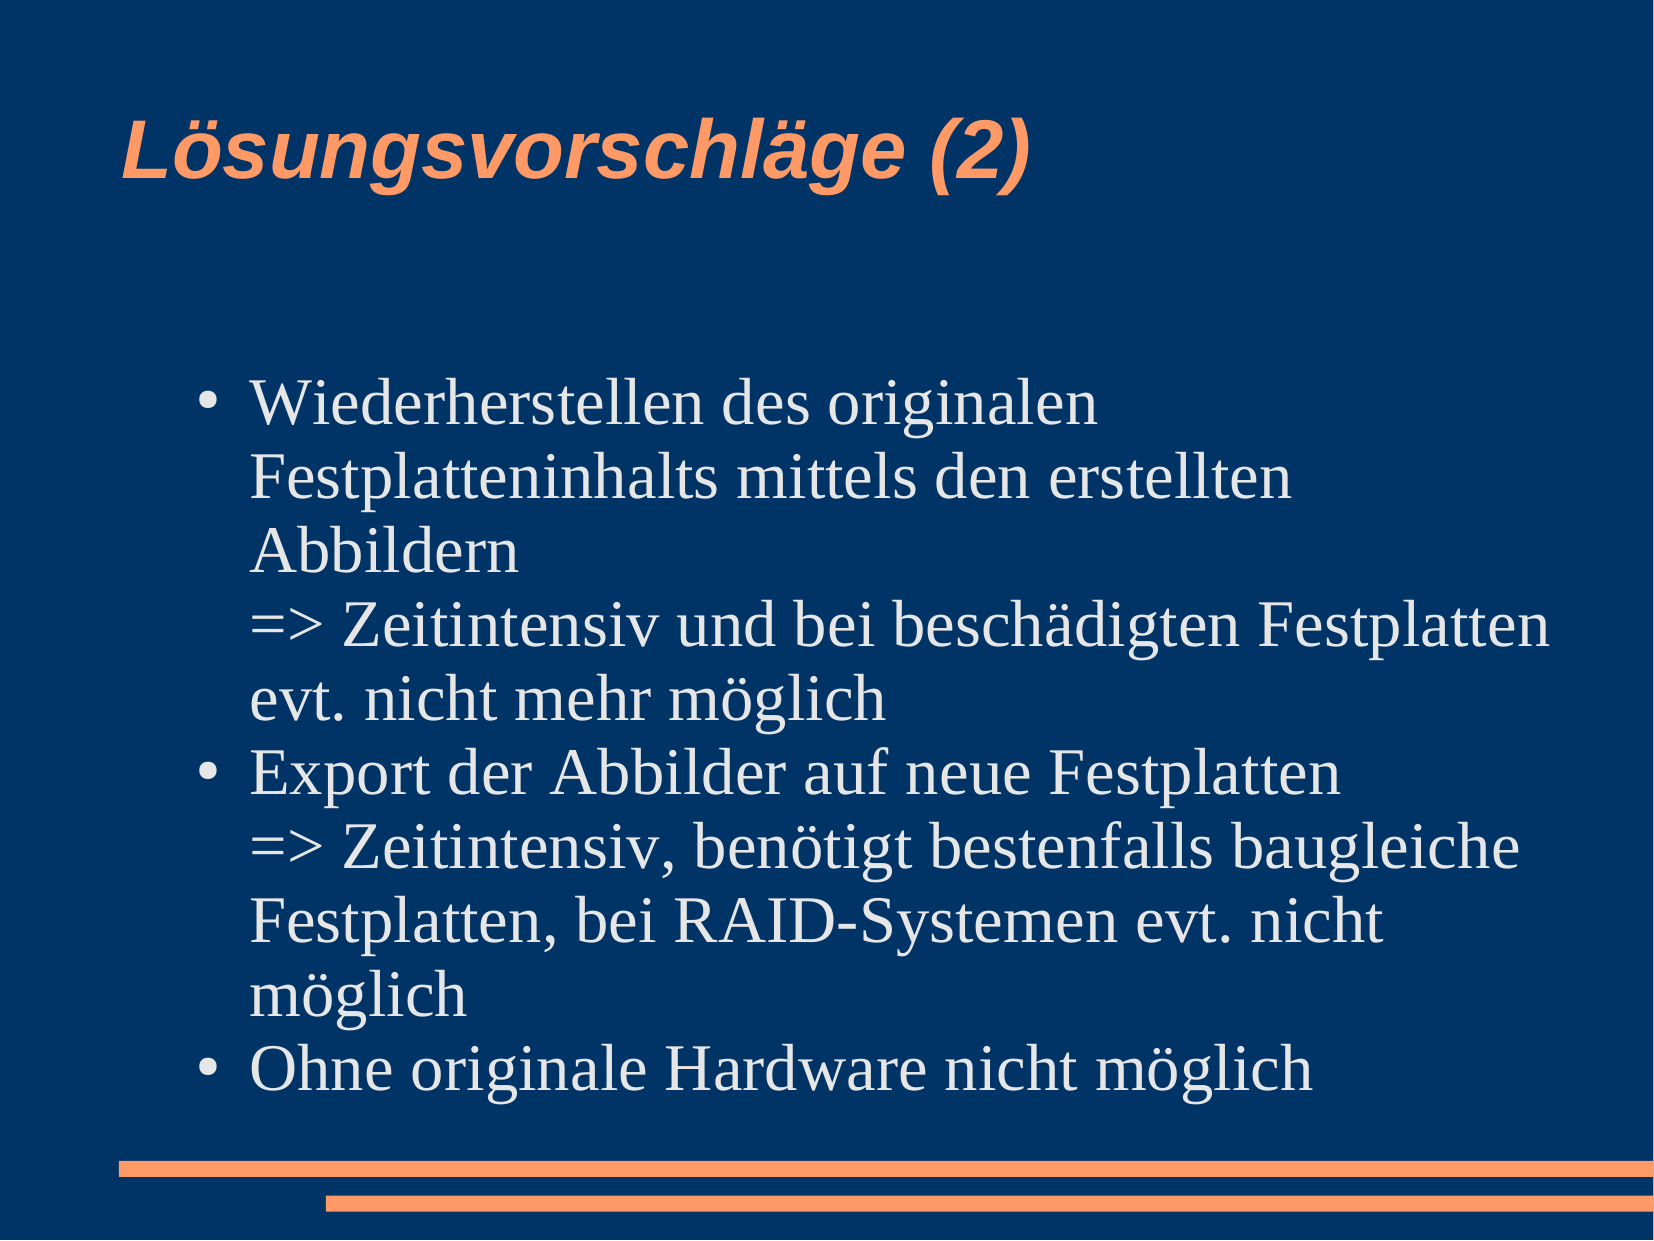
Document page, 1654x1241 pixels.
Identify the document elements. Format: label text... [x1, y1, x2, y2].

title Lösungsvorschläge (2) [121, 46, 1534, 254]
list Wiederherstellen des originalen Festplatteninhalts mittels den erstellten Abbildern => Zeitintensiv und bei beschädigten Festplatten evt. nicht mehr möglich Export der Abbilder auf neue Festplatten => Zeitintensiv, benötigt bestenfalls baugleiche Festplatten, bei RAID-Systemen evt. nicht möglich Ohne originale Hardware nicht möglich [178, 364, 1570, 1147]
